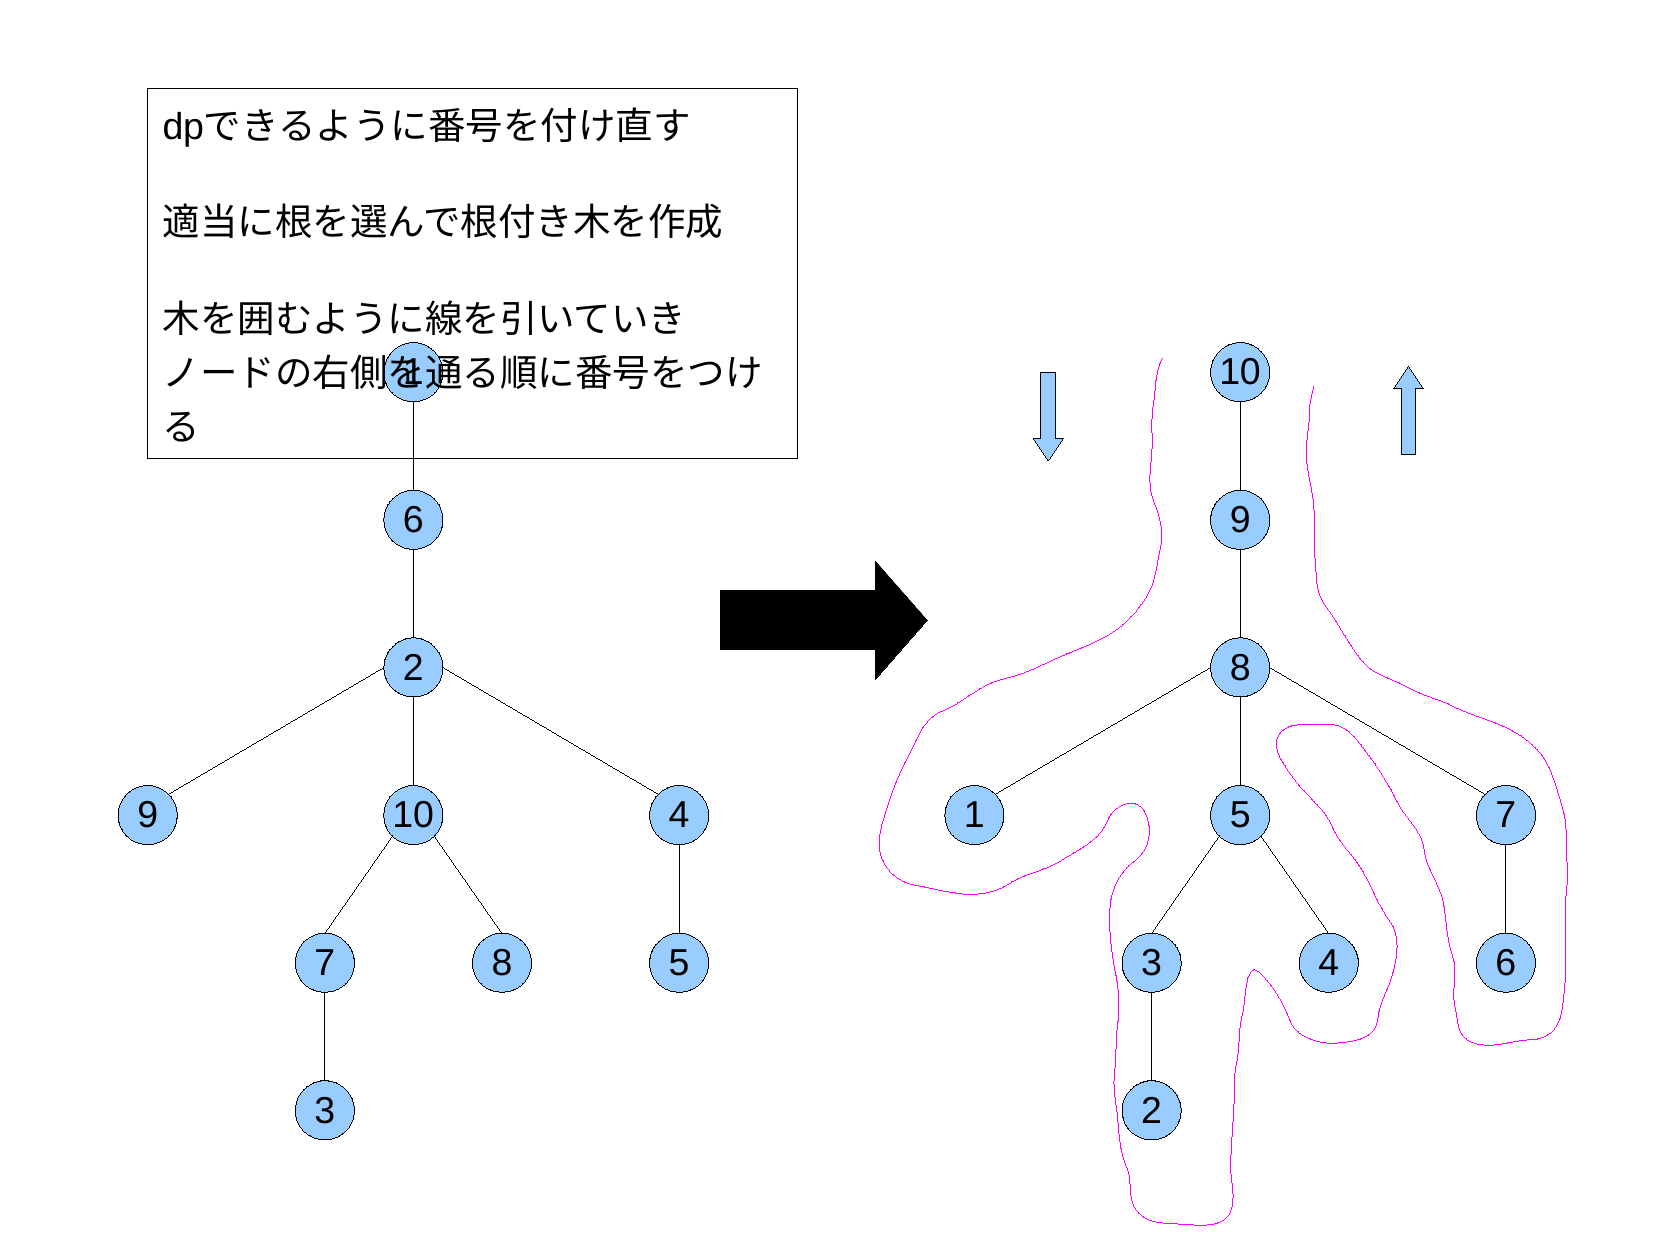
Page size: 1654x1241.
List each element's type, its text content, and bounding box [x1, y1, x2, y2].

text_box [1033, 372, 1064, 461]
text_box 9 [1210, 490, 1270, 550]
text_box 10 [383, 785, 443, 845]
text_box [720, 561, 928, 680]
text_box 8 [472, 933, 532, 993]
text_box 7 [295, 933, 355, 993]
text_box 3 [295, 1080, 355, 1140]
text_box 1 [944, 785, 1004, 845]
text_box 6 [1476, 933, 1536, 993]
text_box 6 [383, 490, 443, 550]
text_box 3 [1122, 933, 1182, 993]
text_box 2 [383, 637, 443, 697]
text_box 7 [1476, 785, 1536, 845]
text_box 5 [1210, 785, 1270, 845]
text_box 5 [649, 933, 709, 993]
text_box 4 [649, 785, 709, 845]
text_box 4 [1299, 933, 1359, 993]
text_box 9 [118, 785, 178, 845]
text_box 8 [1210, 637, 1270, 697]
text_box 10 [1210, 342, 1270, 402]
text_box dpできるように番号を付け直す 適当に根を選んで根付き木を作成 木を囲むように線を引いていき ノードの右側を通る順に番号をつける [147, 88, 798, 333]
text_box [1393, 366, 1424, 455]
text_box 1 [385, 342, 443, 402]
text_box 2 [1122, 1080, 1182, 1140]
